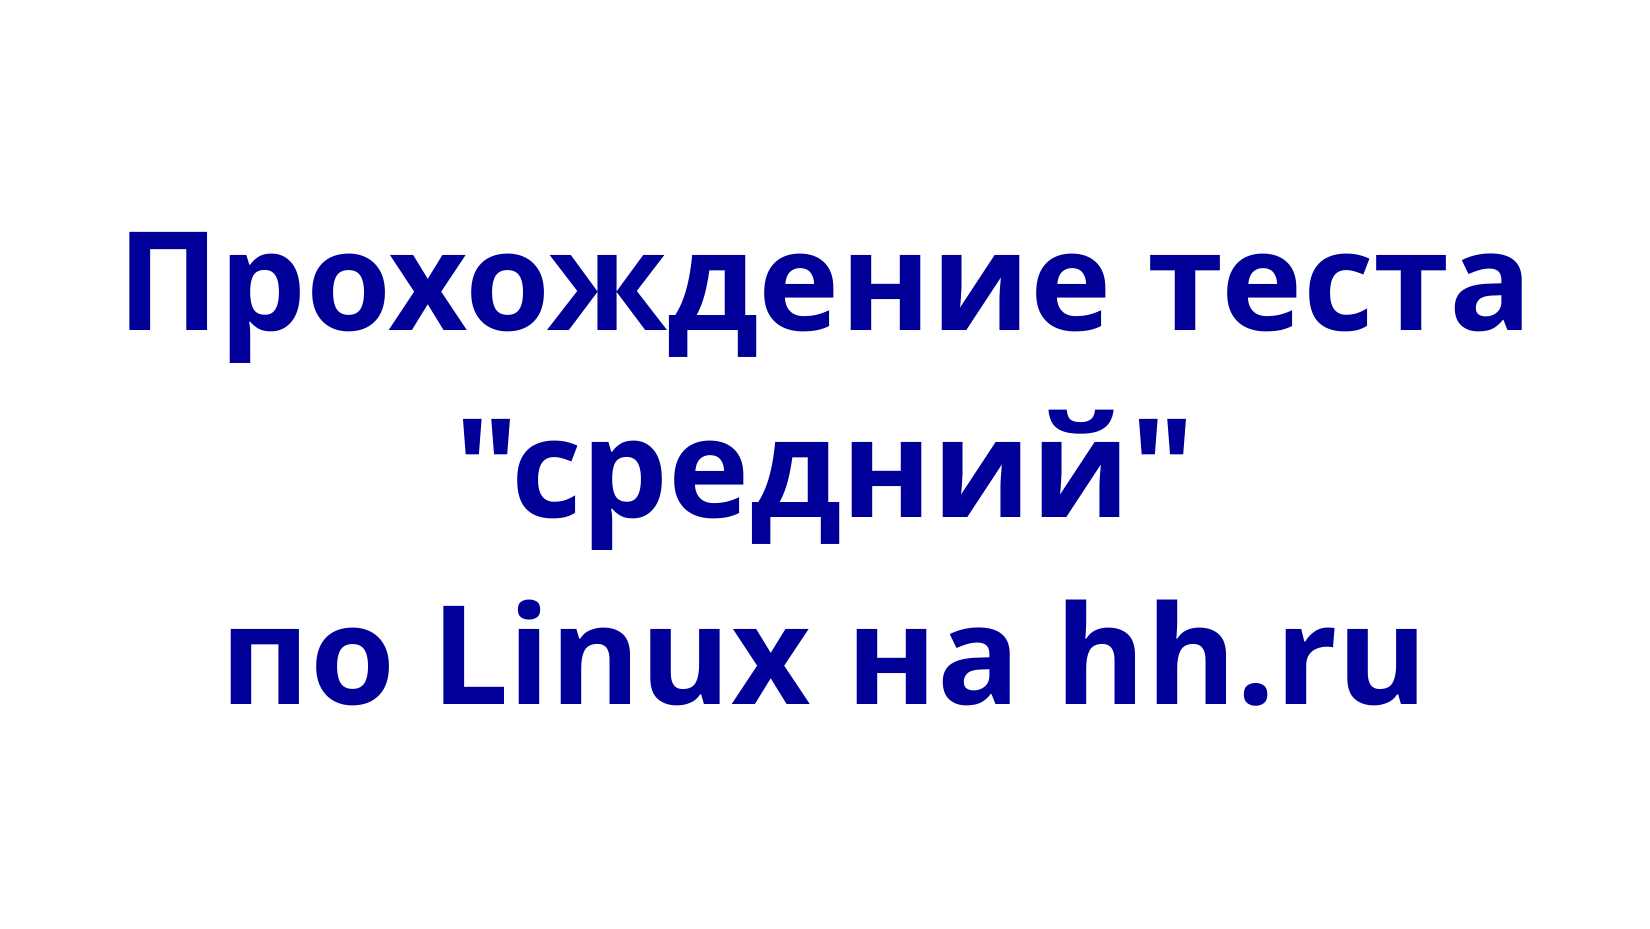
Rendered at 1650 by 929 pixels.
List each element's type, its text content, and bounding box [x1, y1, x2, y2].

subtitle Прохождение теста "средний" по Linux на hh.ru [0, 0, 1650, 929]
